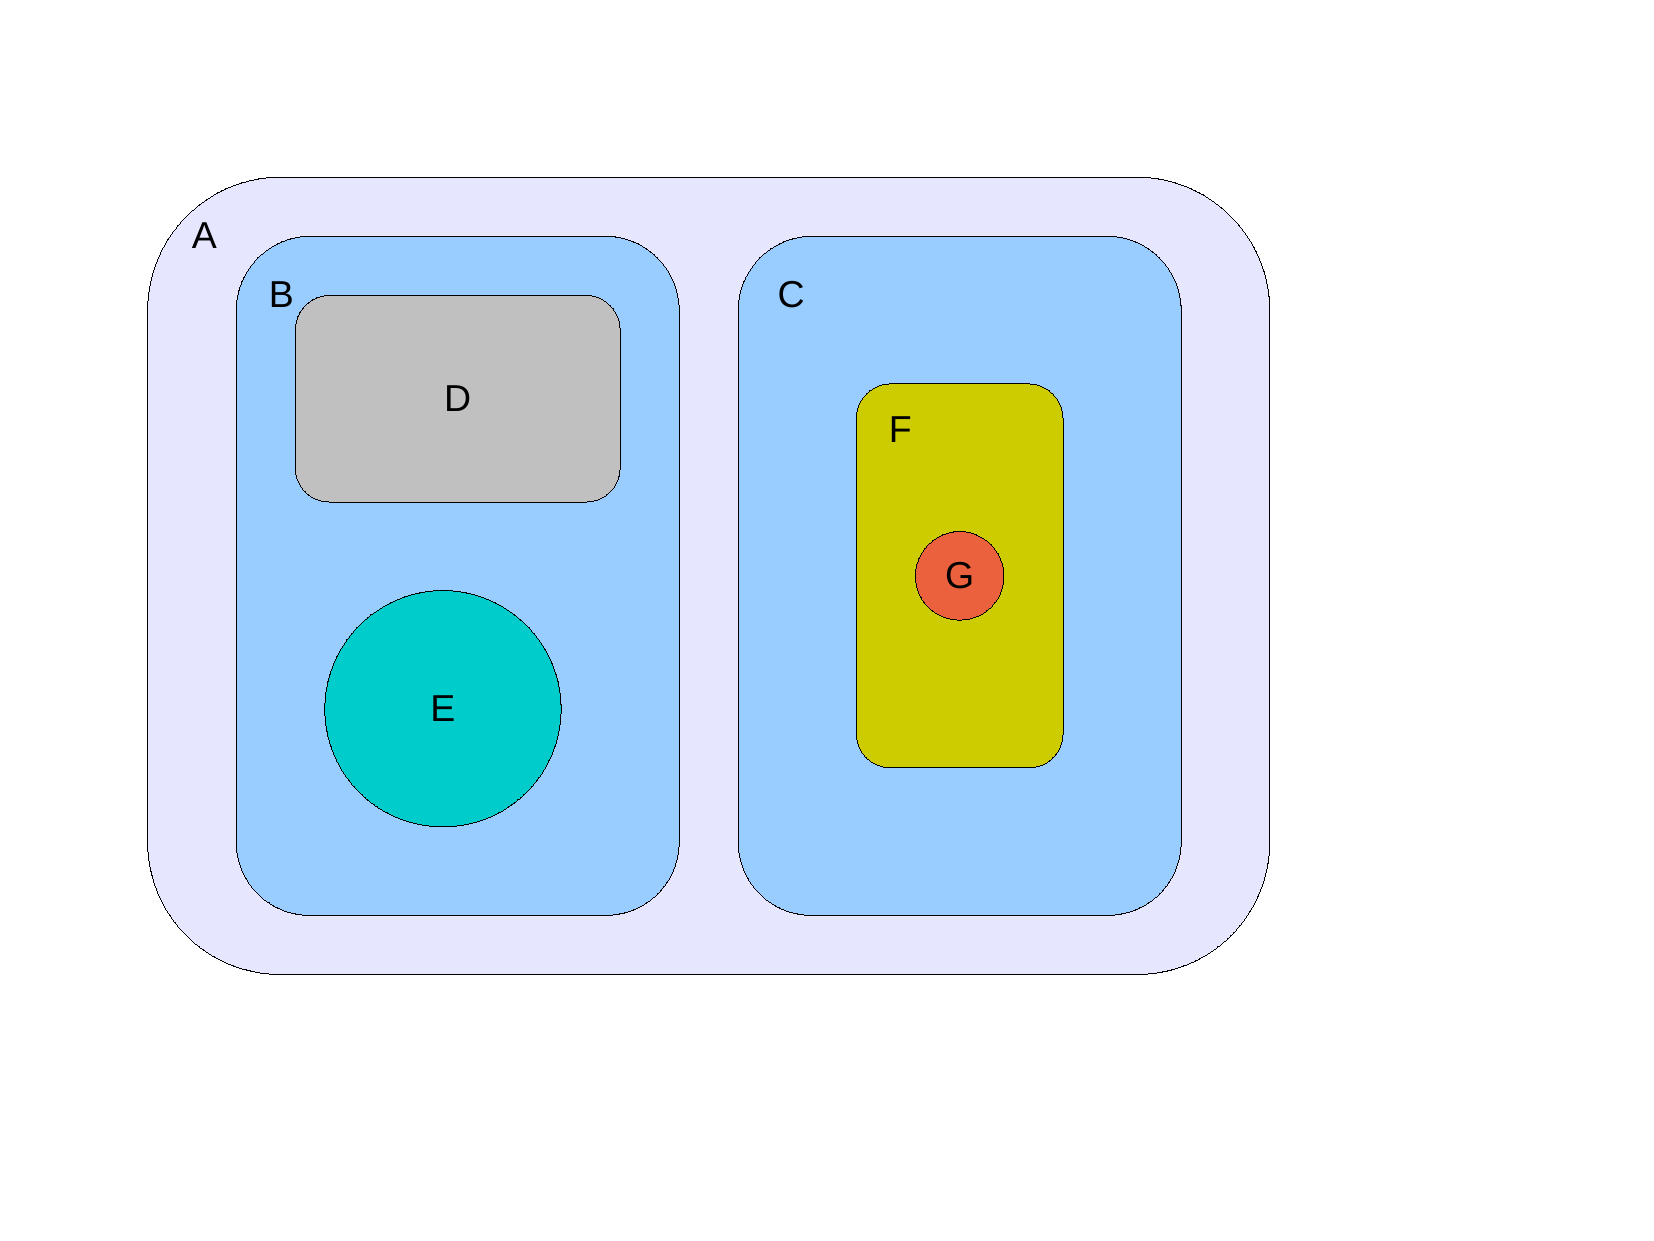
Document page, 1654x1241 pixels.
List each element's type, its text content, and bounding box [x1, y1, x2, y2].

text_box [147, 177, 1270, 975]
text_box B [253, 265, 309, 323]
text_box F [874, 401, 927, 459]
text_box C [762, 265, 820, 323]
text_box G [915, 531, 1004, 621]
text_box E [324, 590, 562, 827]
text_box A [177, 206, 237, 266]
text_box D [295, 295, 621, 503]
